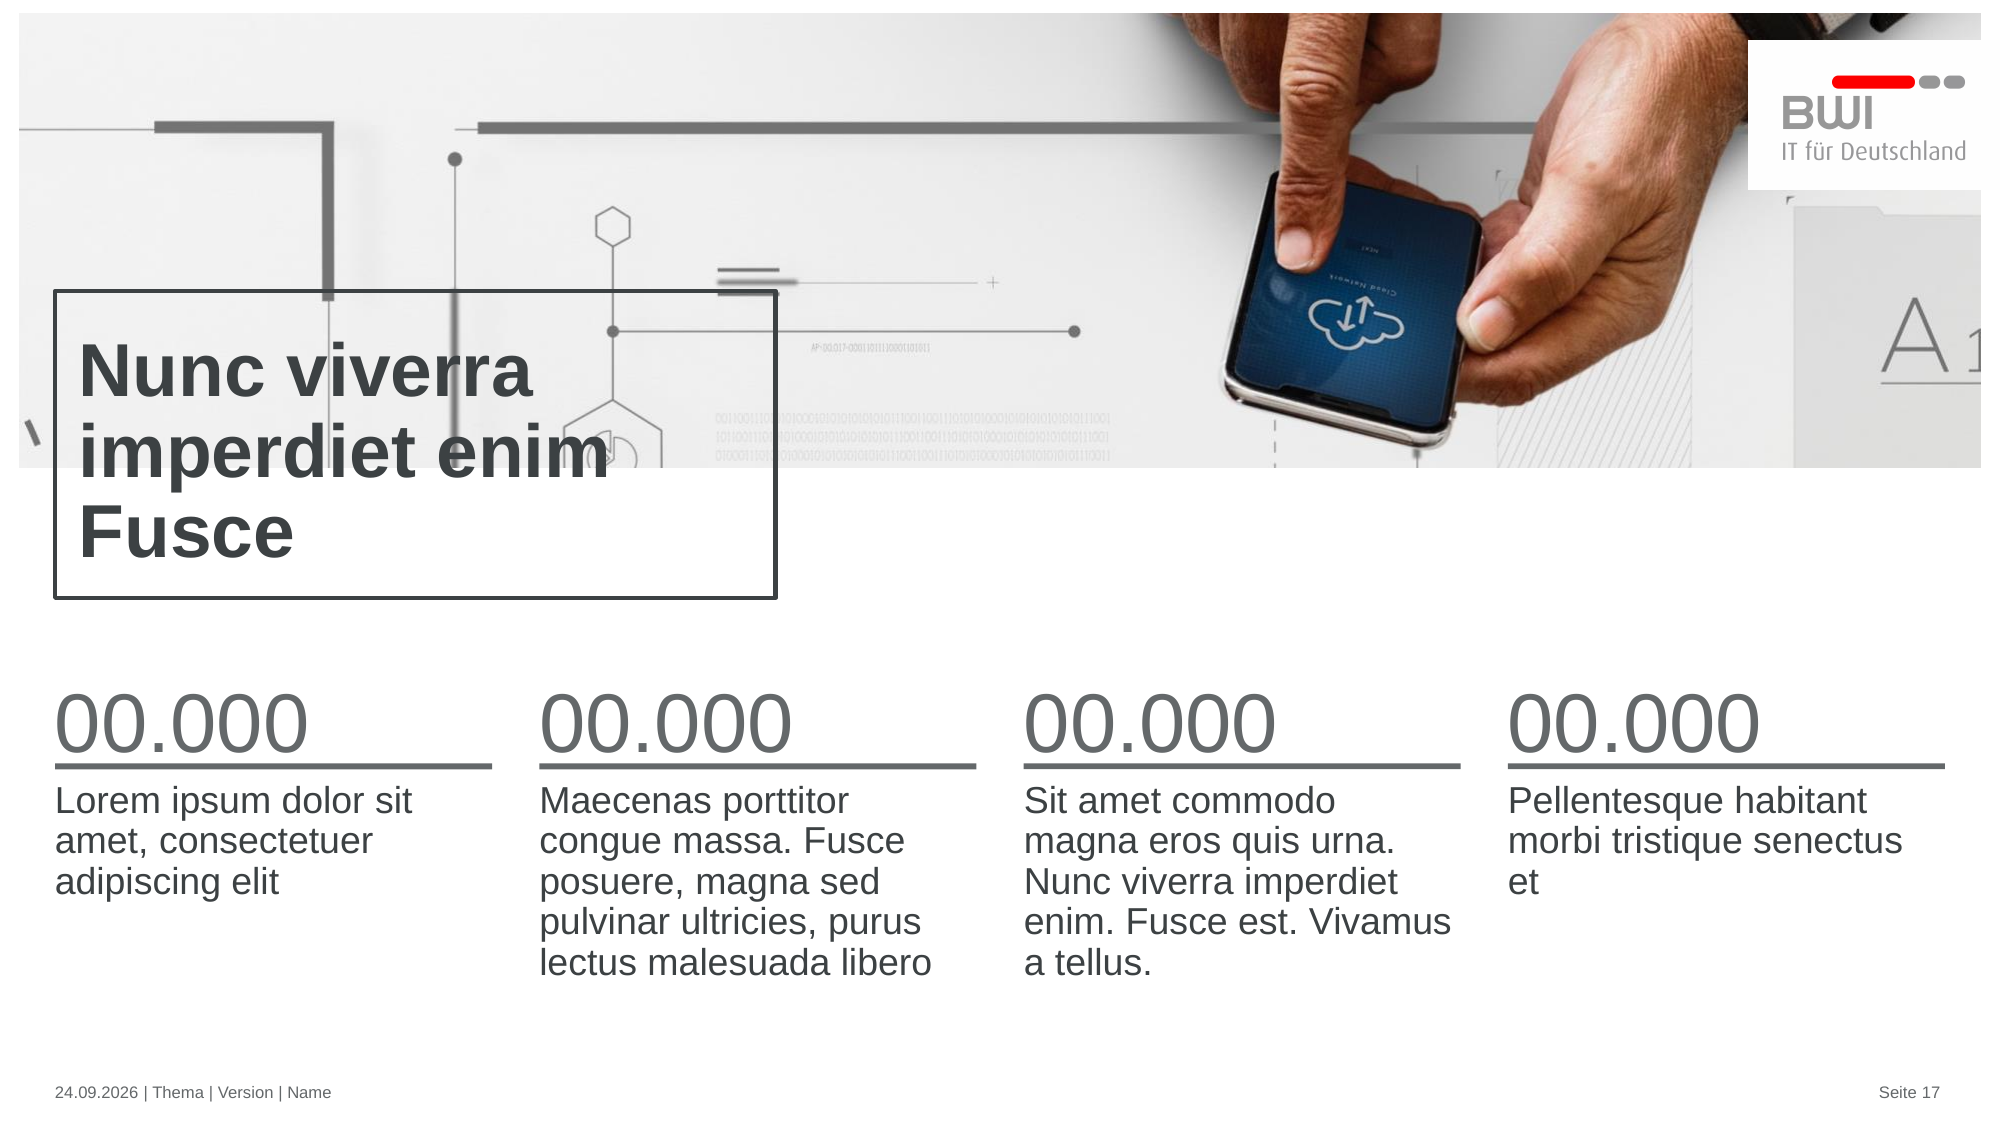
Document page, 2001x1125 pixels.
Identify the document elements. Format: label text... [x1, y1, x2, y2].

list Pellentesque habitant morbi tristique senectus et [1507, 780, 1945, 905]
list 00.000 [1507, 680, 1945, 763]
list 00.000 [55, 680, 493, 763]
list 100 [539, 763, 977, 770]
list 12,000 [1507, 763, 1945, 770]
slide_number Seite <number> [1820, 1079, 1945, 1104]
list 00.000 [1023, 680, 1461, 763]
picture [19, 13, 2000, 468]
list Maecenas porttitor congue massa. Fusce posuere, magna sed pulvinar ultricies, purus lectus malesuada libero [539, 781, 977, 906]
list 24/7 [1023, 763, 1461, 770]
list SC-Standorte in Deutschland [55, 763, 493, 770]
title Nunc viverra imperdiet enim Fusce [55, 290, 776, 598]
list Sit amet commodo magna eros quis urna. Nunc viverra imperdiet enim. Fusce est. Vivamus a tellus. [1023, 780, 1461, 905]
list 00.000 [539, 680, 977, 763]
list Lorem ipsum dolor sit amet, consectetuer adipiscing elit [55, 781, 493, 906]
